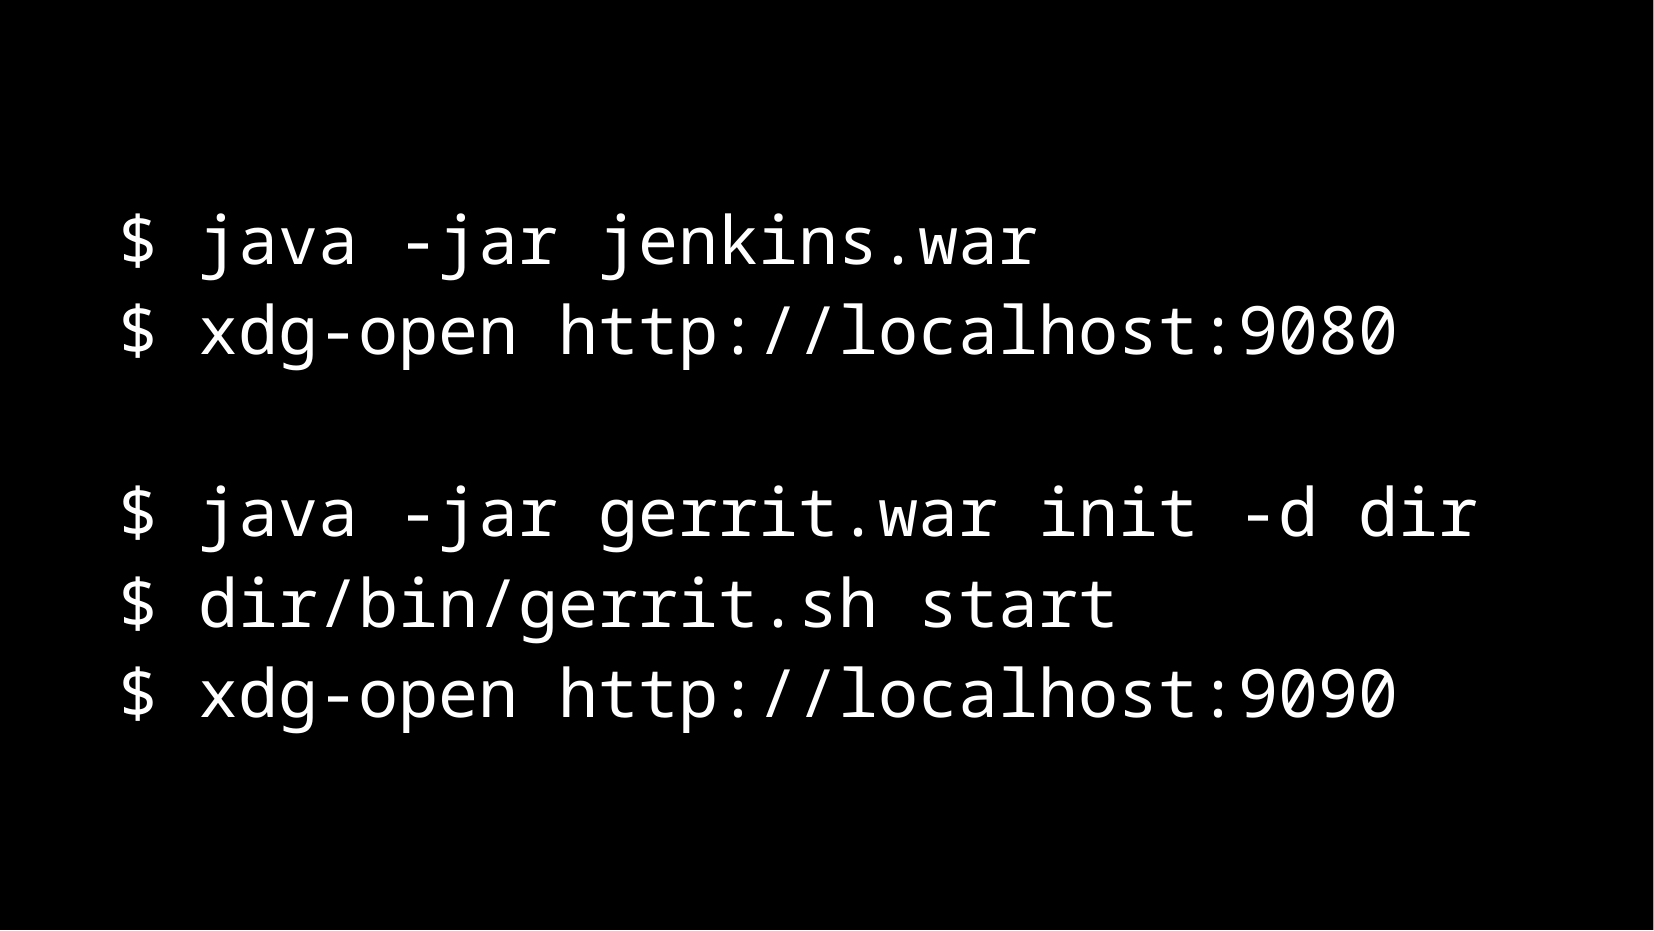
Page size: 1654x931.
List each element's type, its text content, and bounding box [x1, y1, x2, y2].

subtitle $ java -jar jenkins.war $ xdg-open http://localhost:9080 $ java -jar gerrit.war init -d dir $ dir/bin/gerrit.sh start $ xdg-open http://localhost:9090 [118, 46, 1595, 884]
